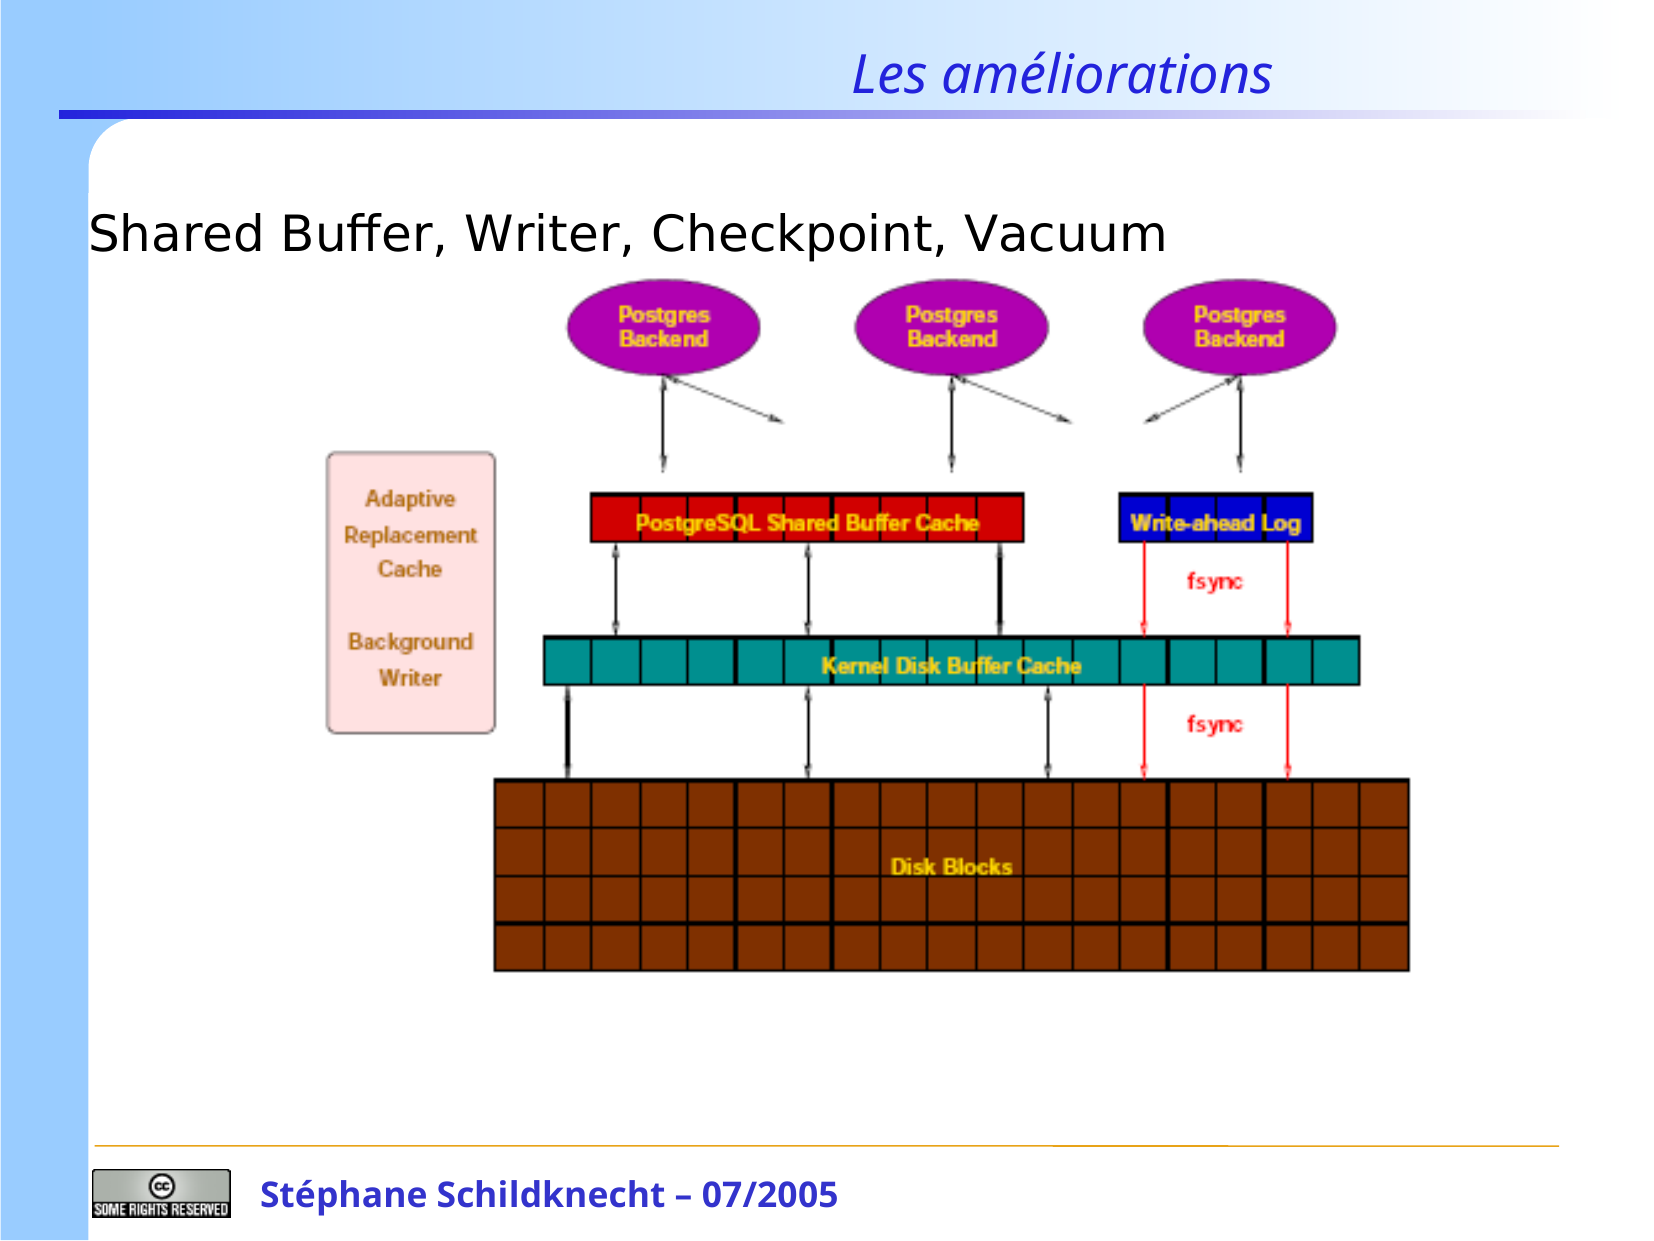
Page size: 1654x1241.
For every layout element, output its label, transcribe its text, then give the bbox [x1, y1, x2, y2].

picture [277, 265, 1418, 975]
title Les améliorations [472, 0, 1654, 148]
list Shared Buffer, Writer, Checkpoint, Vacuum [88, 175, 1547, 1064]
picture [92, 1169, 231, 1218]
